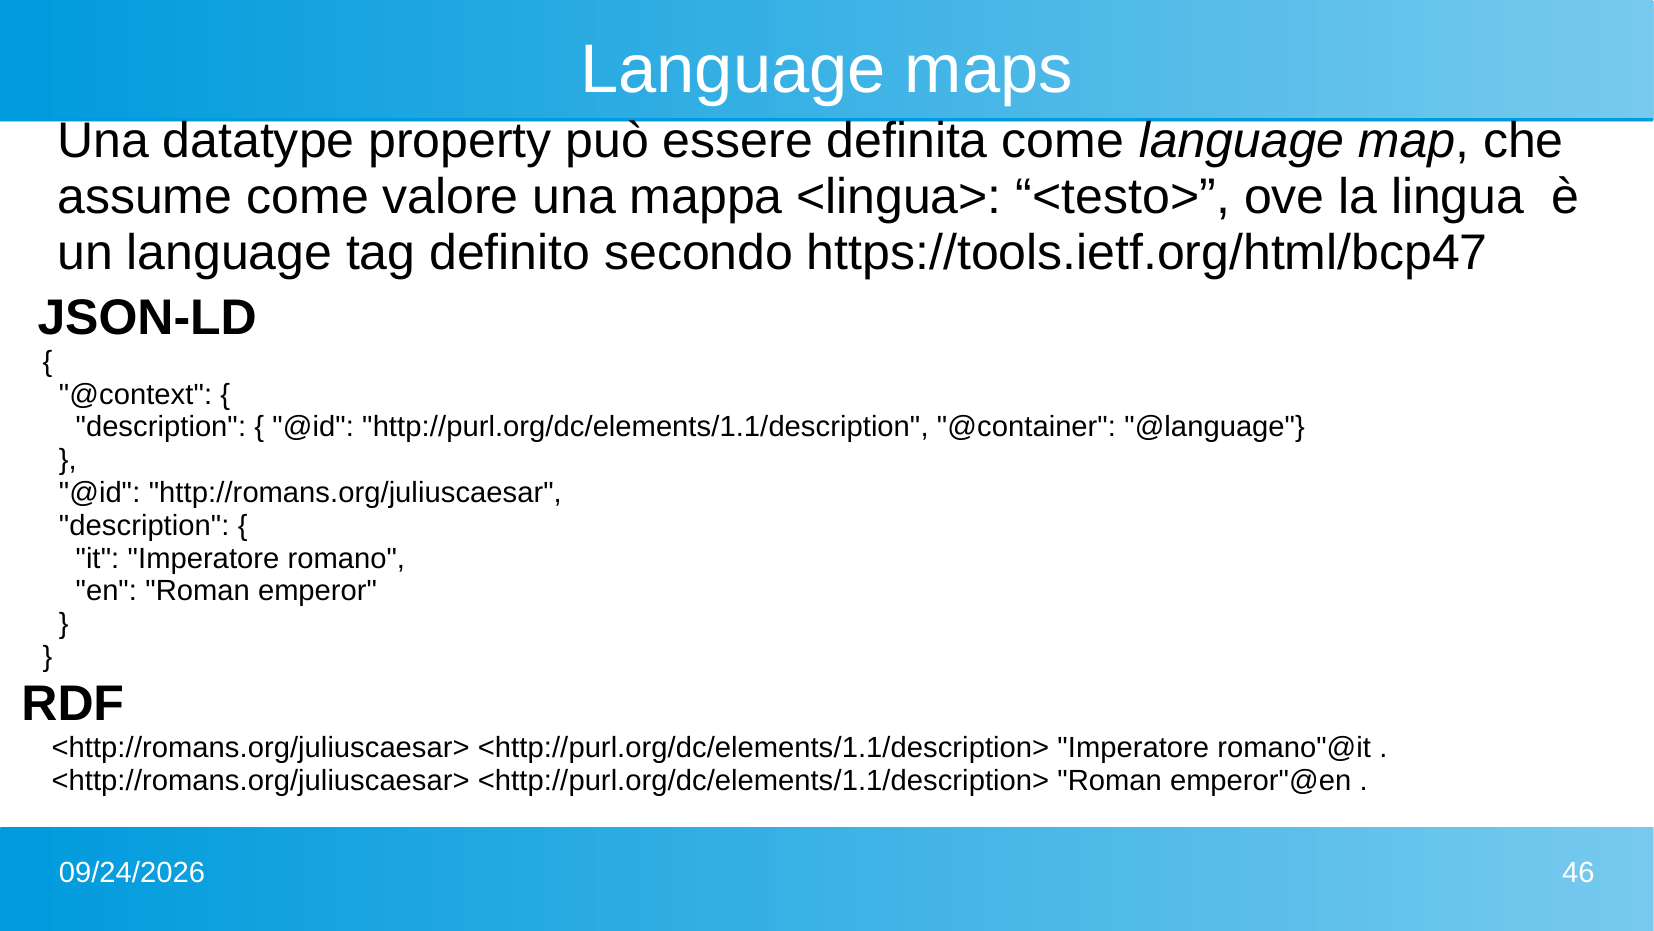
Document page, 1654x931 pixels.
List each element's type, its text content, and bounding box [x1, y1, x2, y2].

list JSON-LD [37, 288, 1629, 364]
list RDF [21, 675, 488, 751]
text_box { "@context": { "description": { "@id": "http://purl.org/dc/elements/1.1/description", "@container": "@language"} }, "@id": "http://romans.org/juliuscaesar", "description": { "it": "Imperatore romano", "en": "Roman emperor" } } [27, 337, 1566, 681]
text_box <http://romans.org/juliuscaesar> <http://purl.org/dc/elements/1.1/description> "Imperatore romano"@it . <http://romans.org/juliuscaesar> <http://purl.org/dc/elements/1.1/description> "Roman emperor"@en . [36, 723, 1654, 837]
title Language maps [59, 29, 1595, 108]
list Una datatype property può essere definita come language map, che assume come valore una mappa <lingua>: “<testo>”, ove la lingua è un language tag definito secondo https://tools.ietf.org/html/bcp47 [57, 112, 1613, 278]
